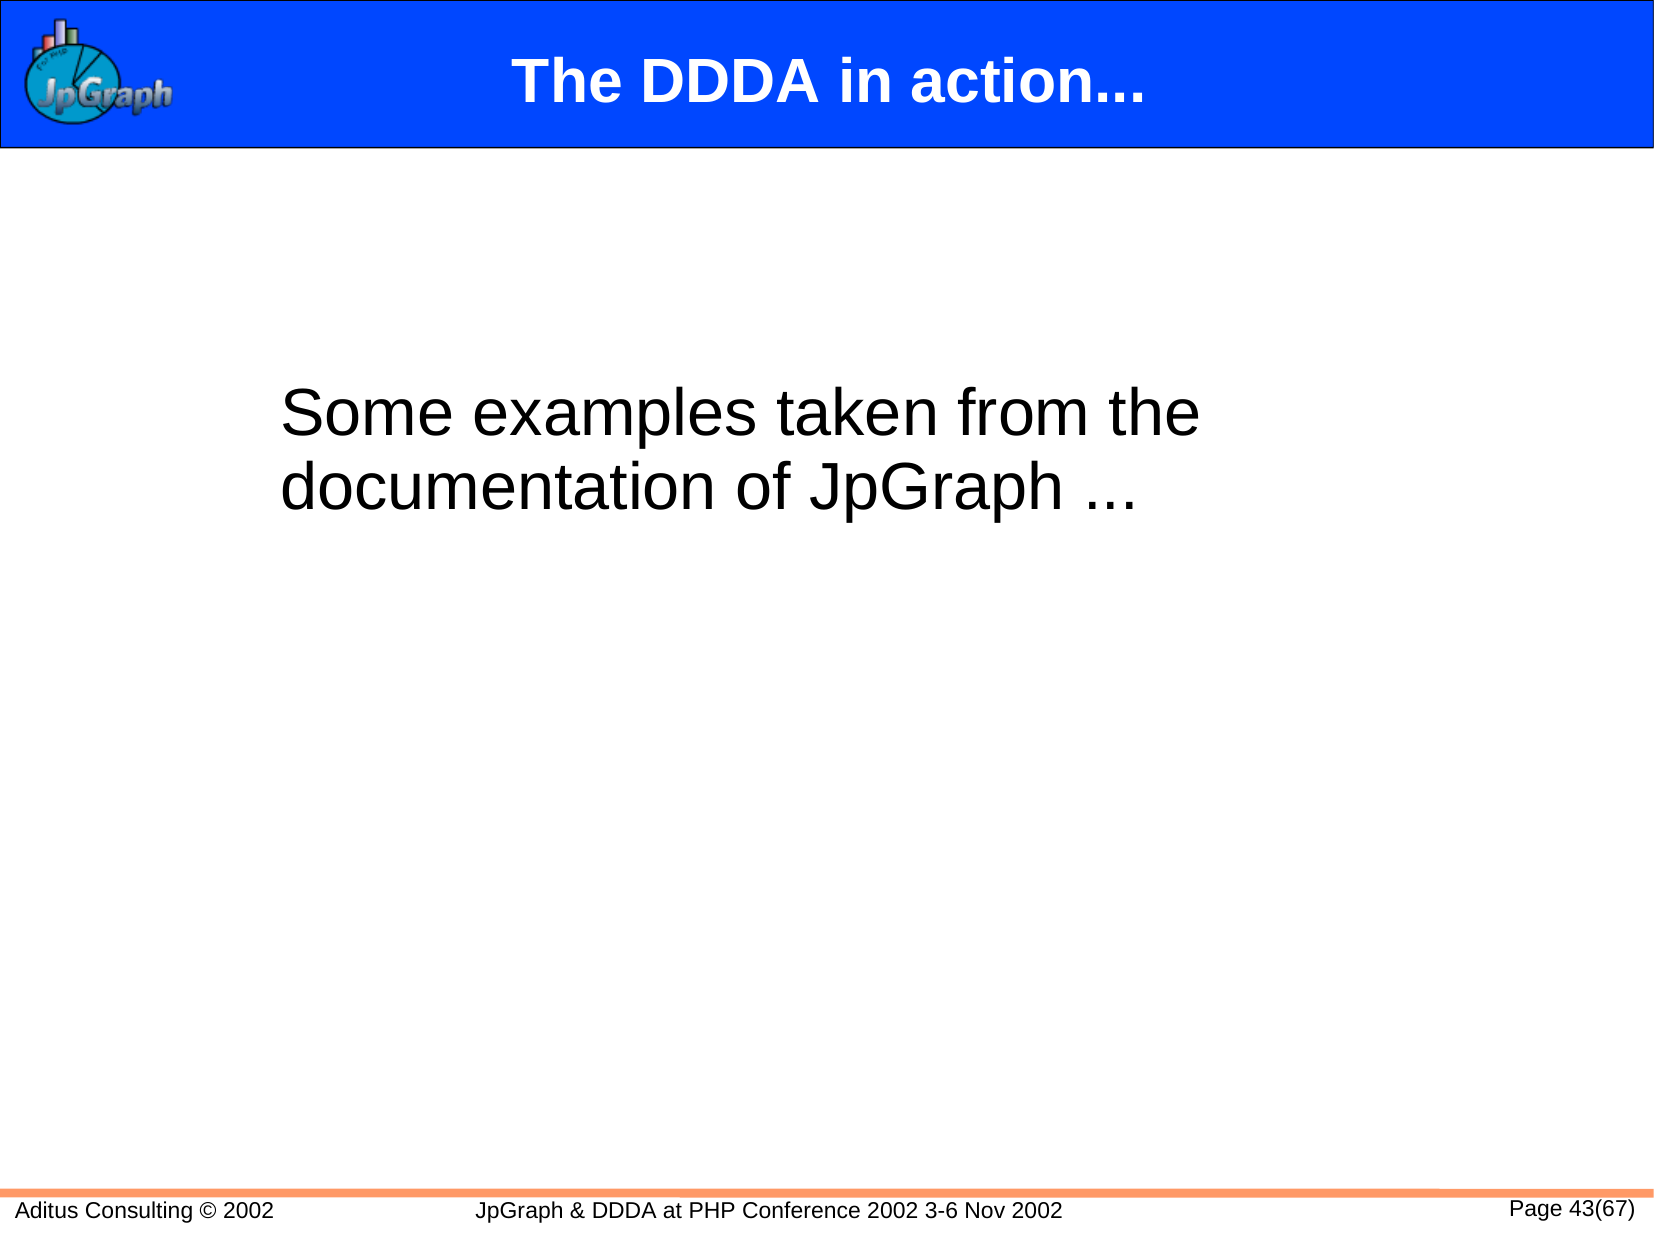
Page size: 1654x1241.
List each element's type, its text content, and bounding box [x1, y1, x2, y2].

text_box Some examples taken from the documentation of JpGraph ... [280, 376, 1477, 525]
title The DDDA in action... [123, 0, 1536, 163]
picture [20, 17, 123, 128]
